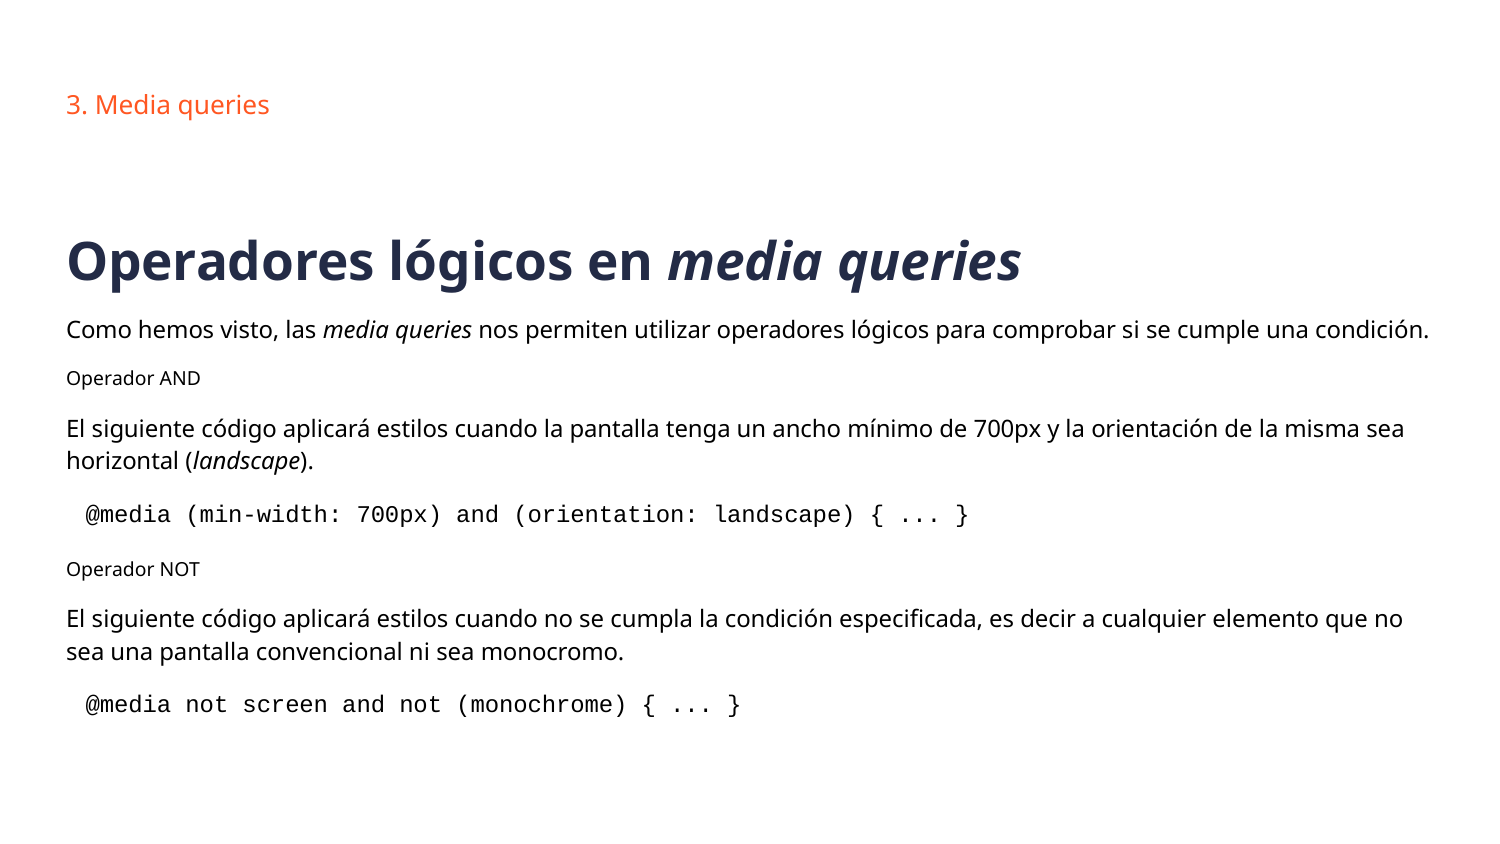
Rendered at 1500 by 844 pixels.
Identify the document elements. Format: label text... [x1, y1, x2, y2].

list Operadores lógicos en media queries Como hemos visto, las media queries nos permiten utilizar operadores lógicos para comprobar si se cumple una condición. Operador AND El siguiente código aplicará estilos cuando la pantalla tenga un ancho mínimo de 700px y la orientación de la misma sea horizontal (landscape). @media (min-width: 700px) and (orientation: landscape) { ... } Operador NOT El siguiente código aplicará estilos cuando no se cumpla la condición especificada, es decir a cualquier elemento que no sea una pantalla convencional ni sea monocromo. @media not screen and not (monochrome) { ... } [51, 189, 1449, 750]
title 3. Media queries [51, 72, 1449, 167]
